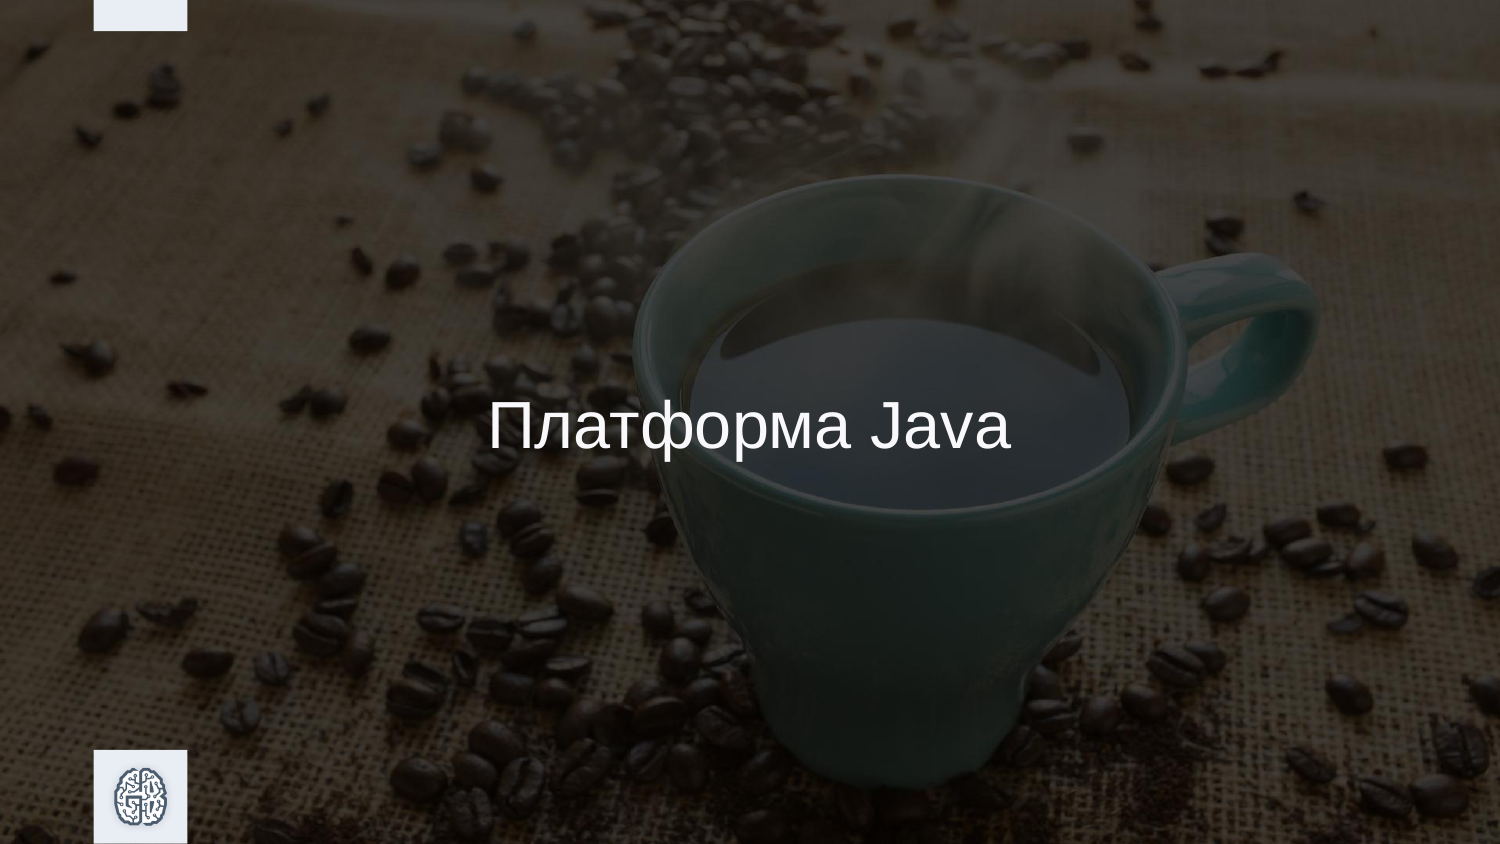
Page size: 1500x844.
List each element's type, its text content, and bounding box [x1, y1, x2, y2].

picture [0, 0, 1500, 844]
picture [106, 760, 175, 834]
text_box Платформа Java [187, 93, 1312, 750]
